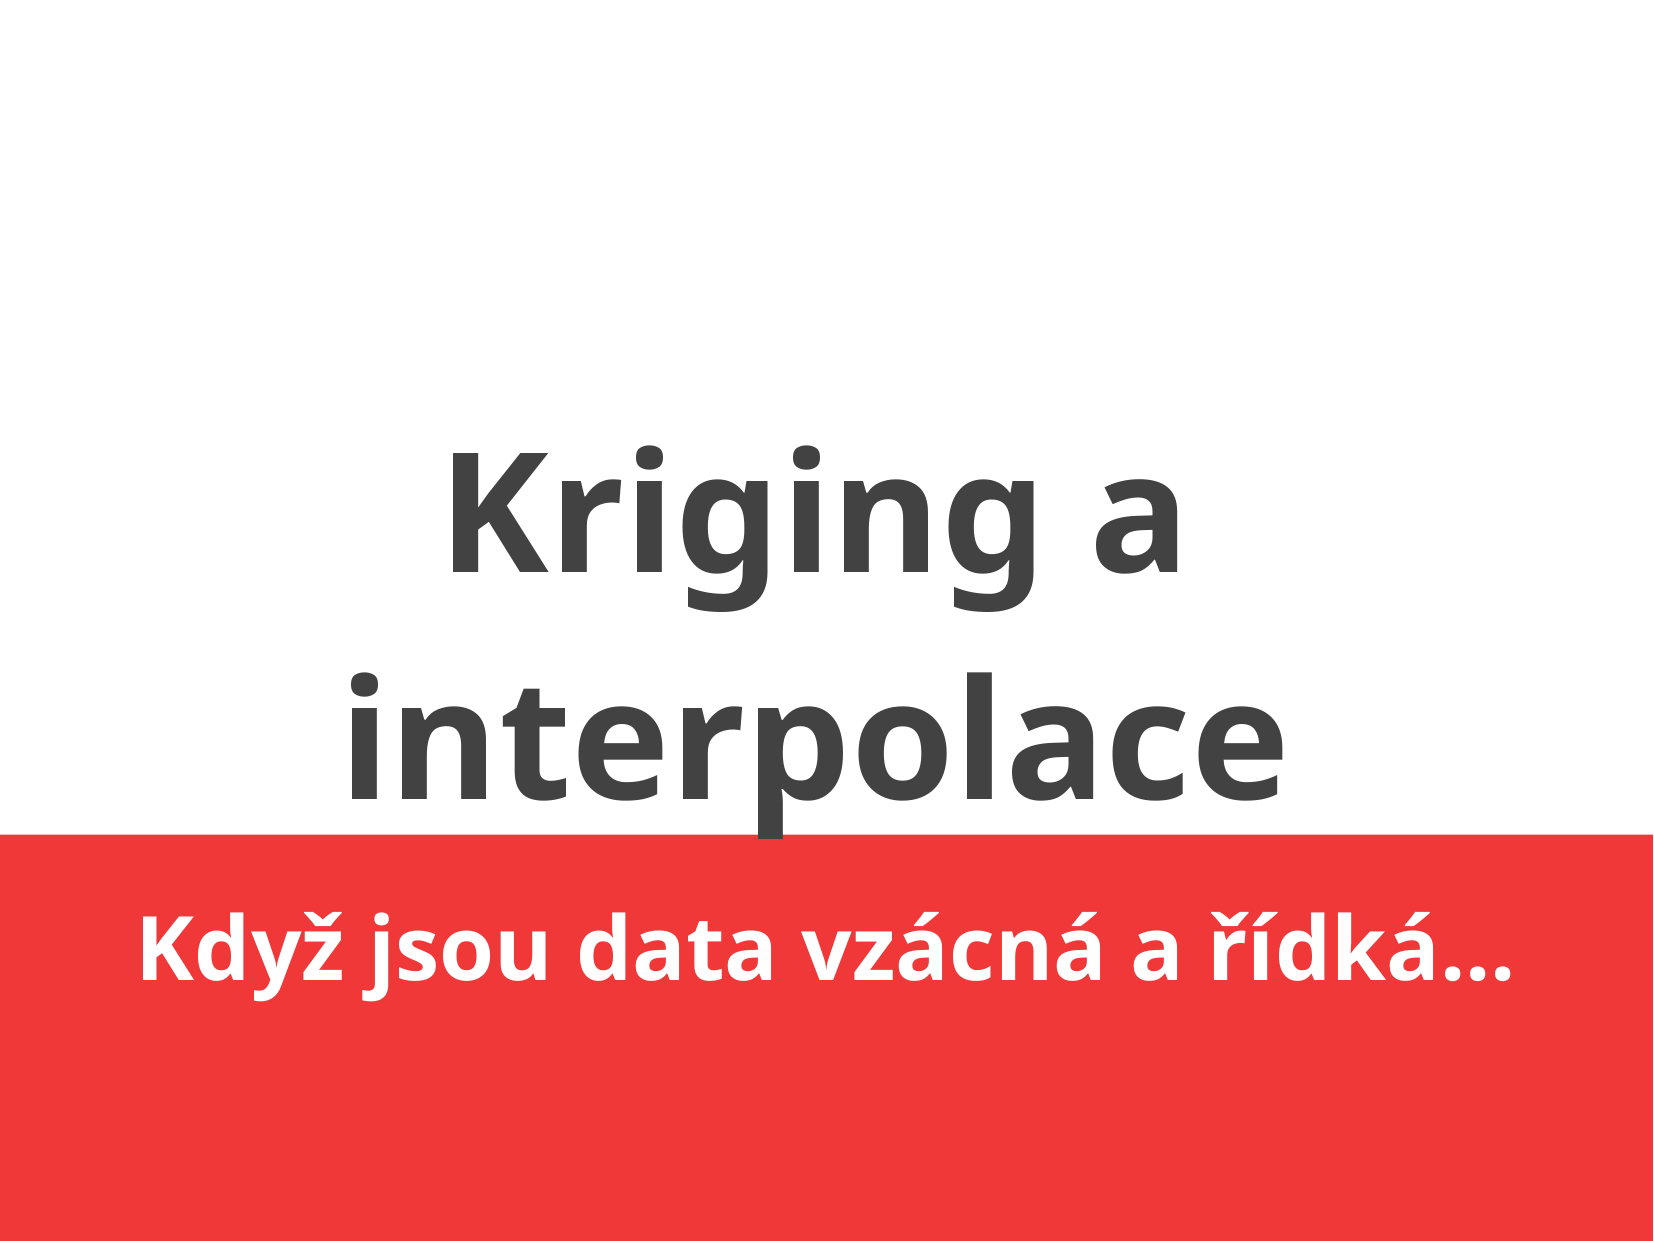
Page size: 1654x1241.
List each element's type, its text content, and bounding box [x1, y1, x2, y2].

subtitle Když jsou data vzácná a řídká... [82, 881, 1571, 1010]
title Kriging a interpolace [70, 425, 1559, 817]
